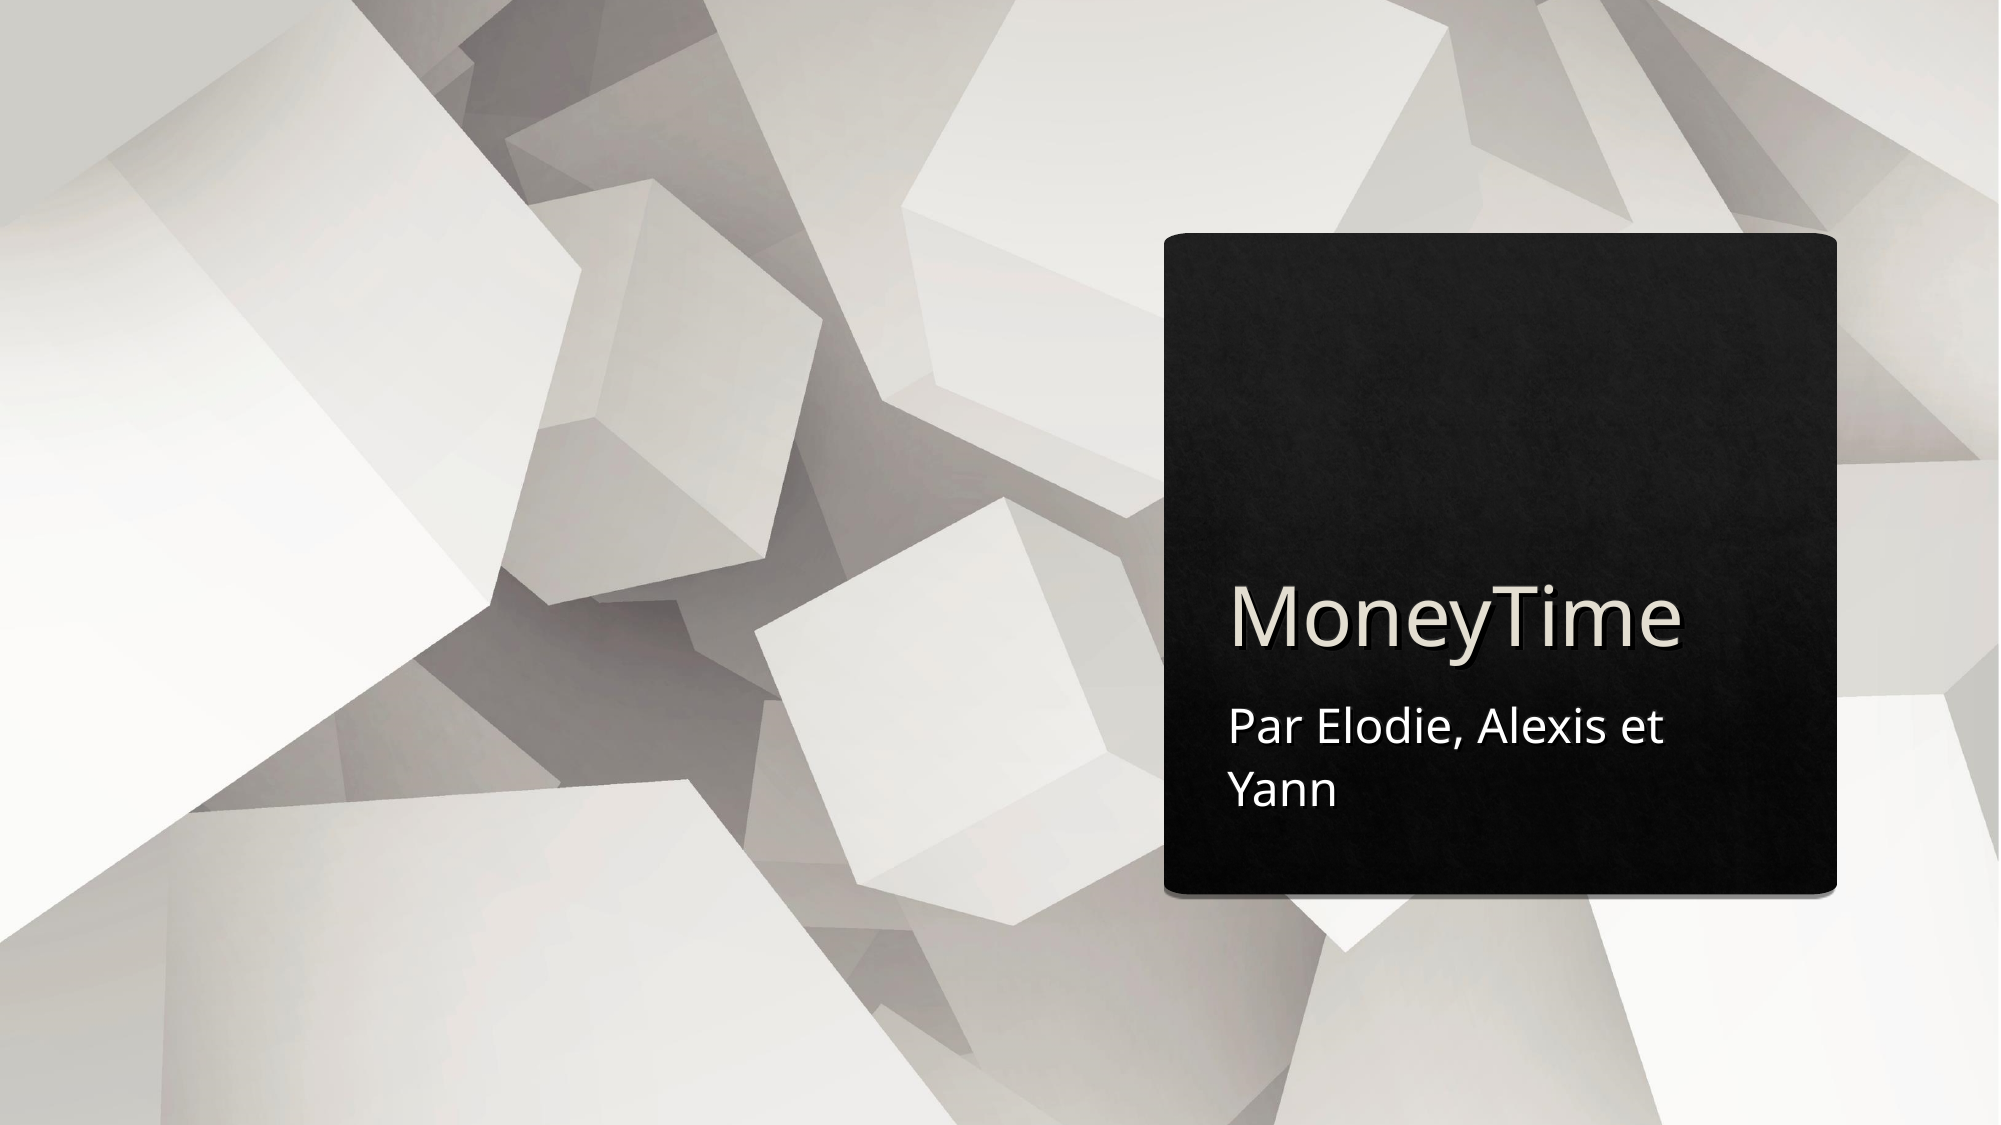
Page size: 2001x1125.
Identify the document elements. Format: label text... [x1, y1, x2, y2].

subtitle Par Elodie, Alexis et Yann [1212, 682, 1784, 851]
picture [0, 0, 2000, 1125]
title MoneyTime [1212, 274, 1784, 672]
text_box [1164, 233, 1837, 895]
